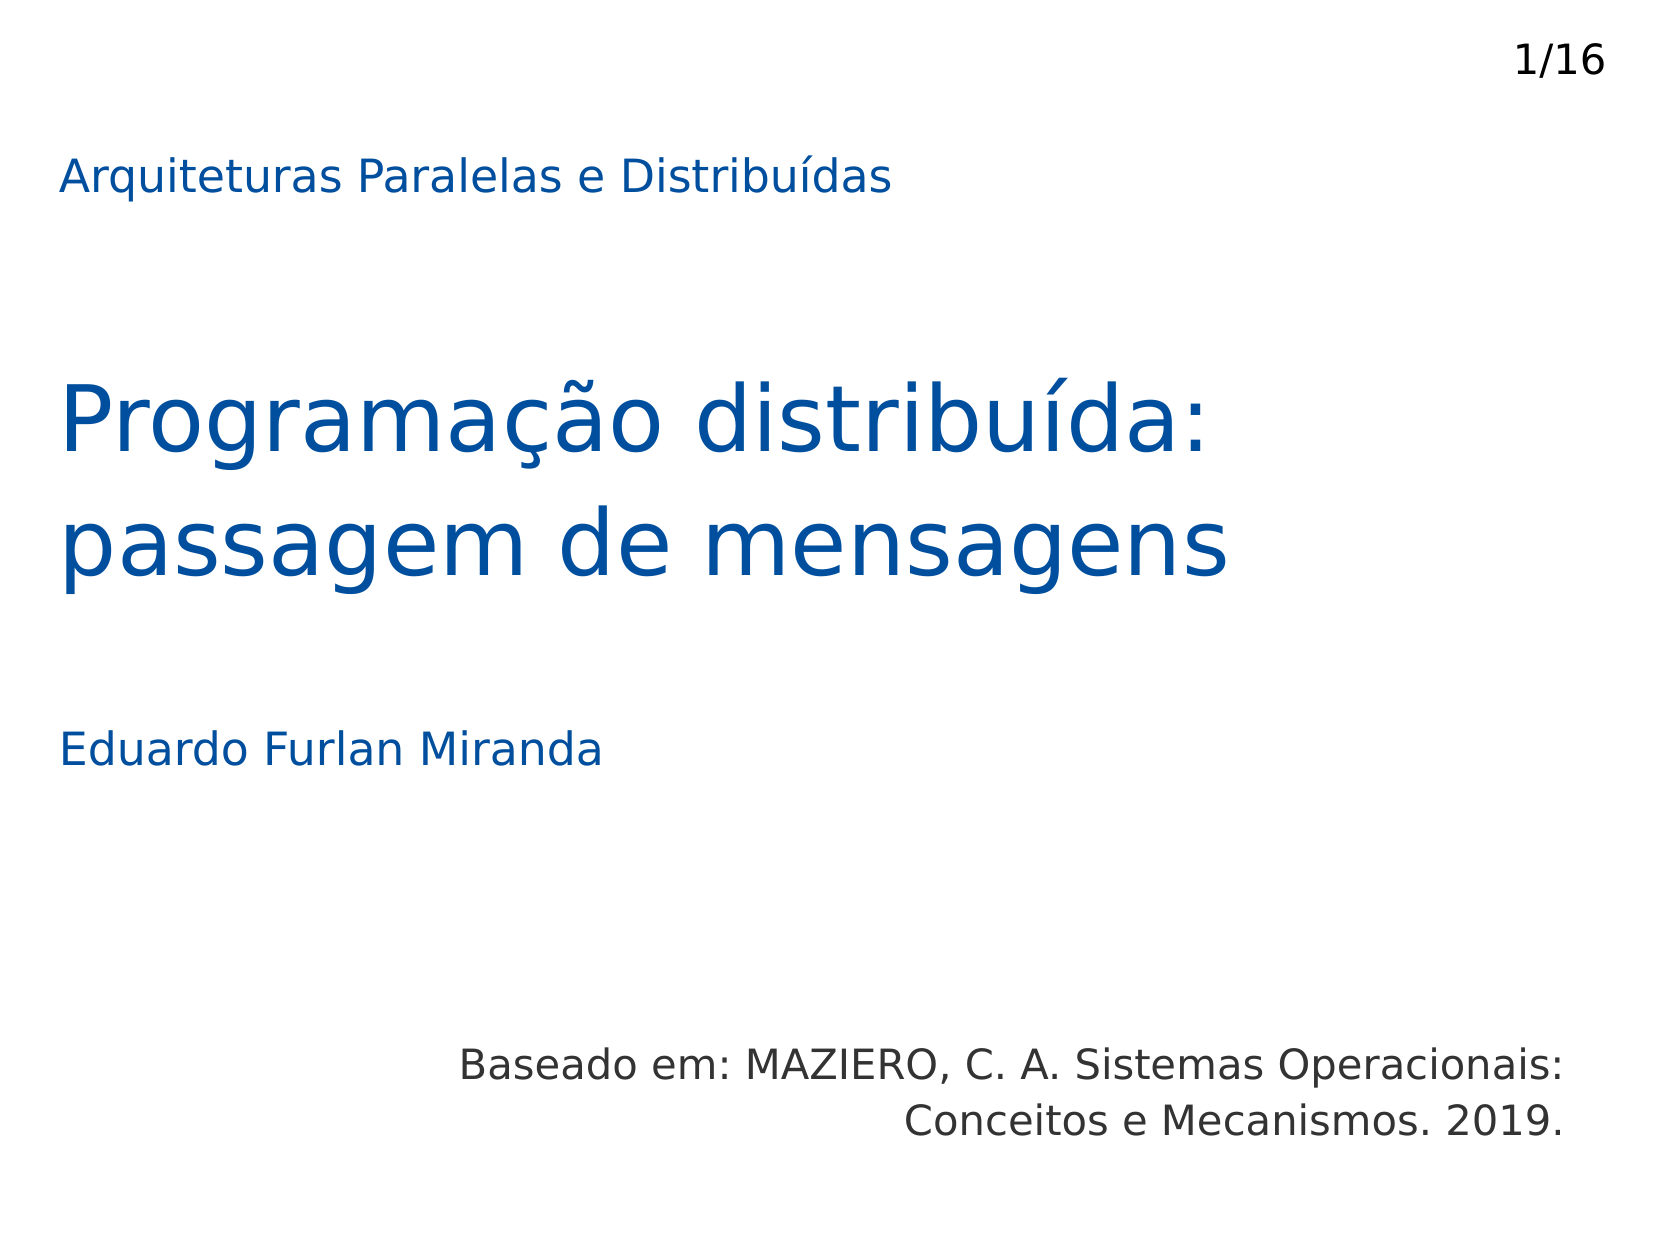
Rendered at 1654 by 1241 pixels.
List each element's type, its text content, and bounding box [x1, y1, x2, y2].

list Baseado em: MAZIERO, C. A. Sistemas Operacionais: Conceitos e Mecanismos. 2019. [366, 1033, 1565, 1211]
list Arquiteturas Paralelas e Distribuídas Programação distribuída: passagem de mensagens Eduardo Furlan Miranda [59, 141, 1625, 1211]
chart [720, 567, 933, 672]
